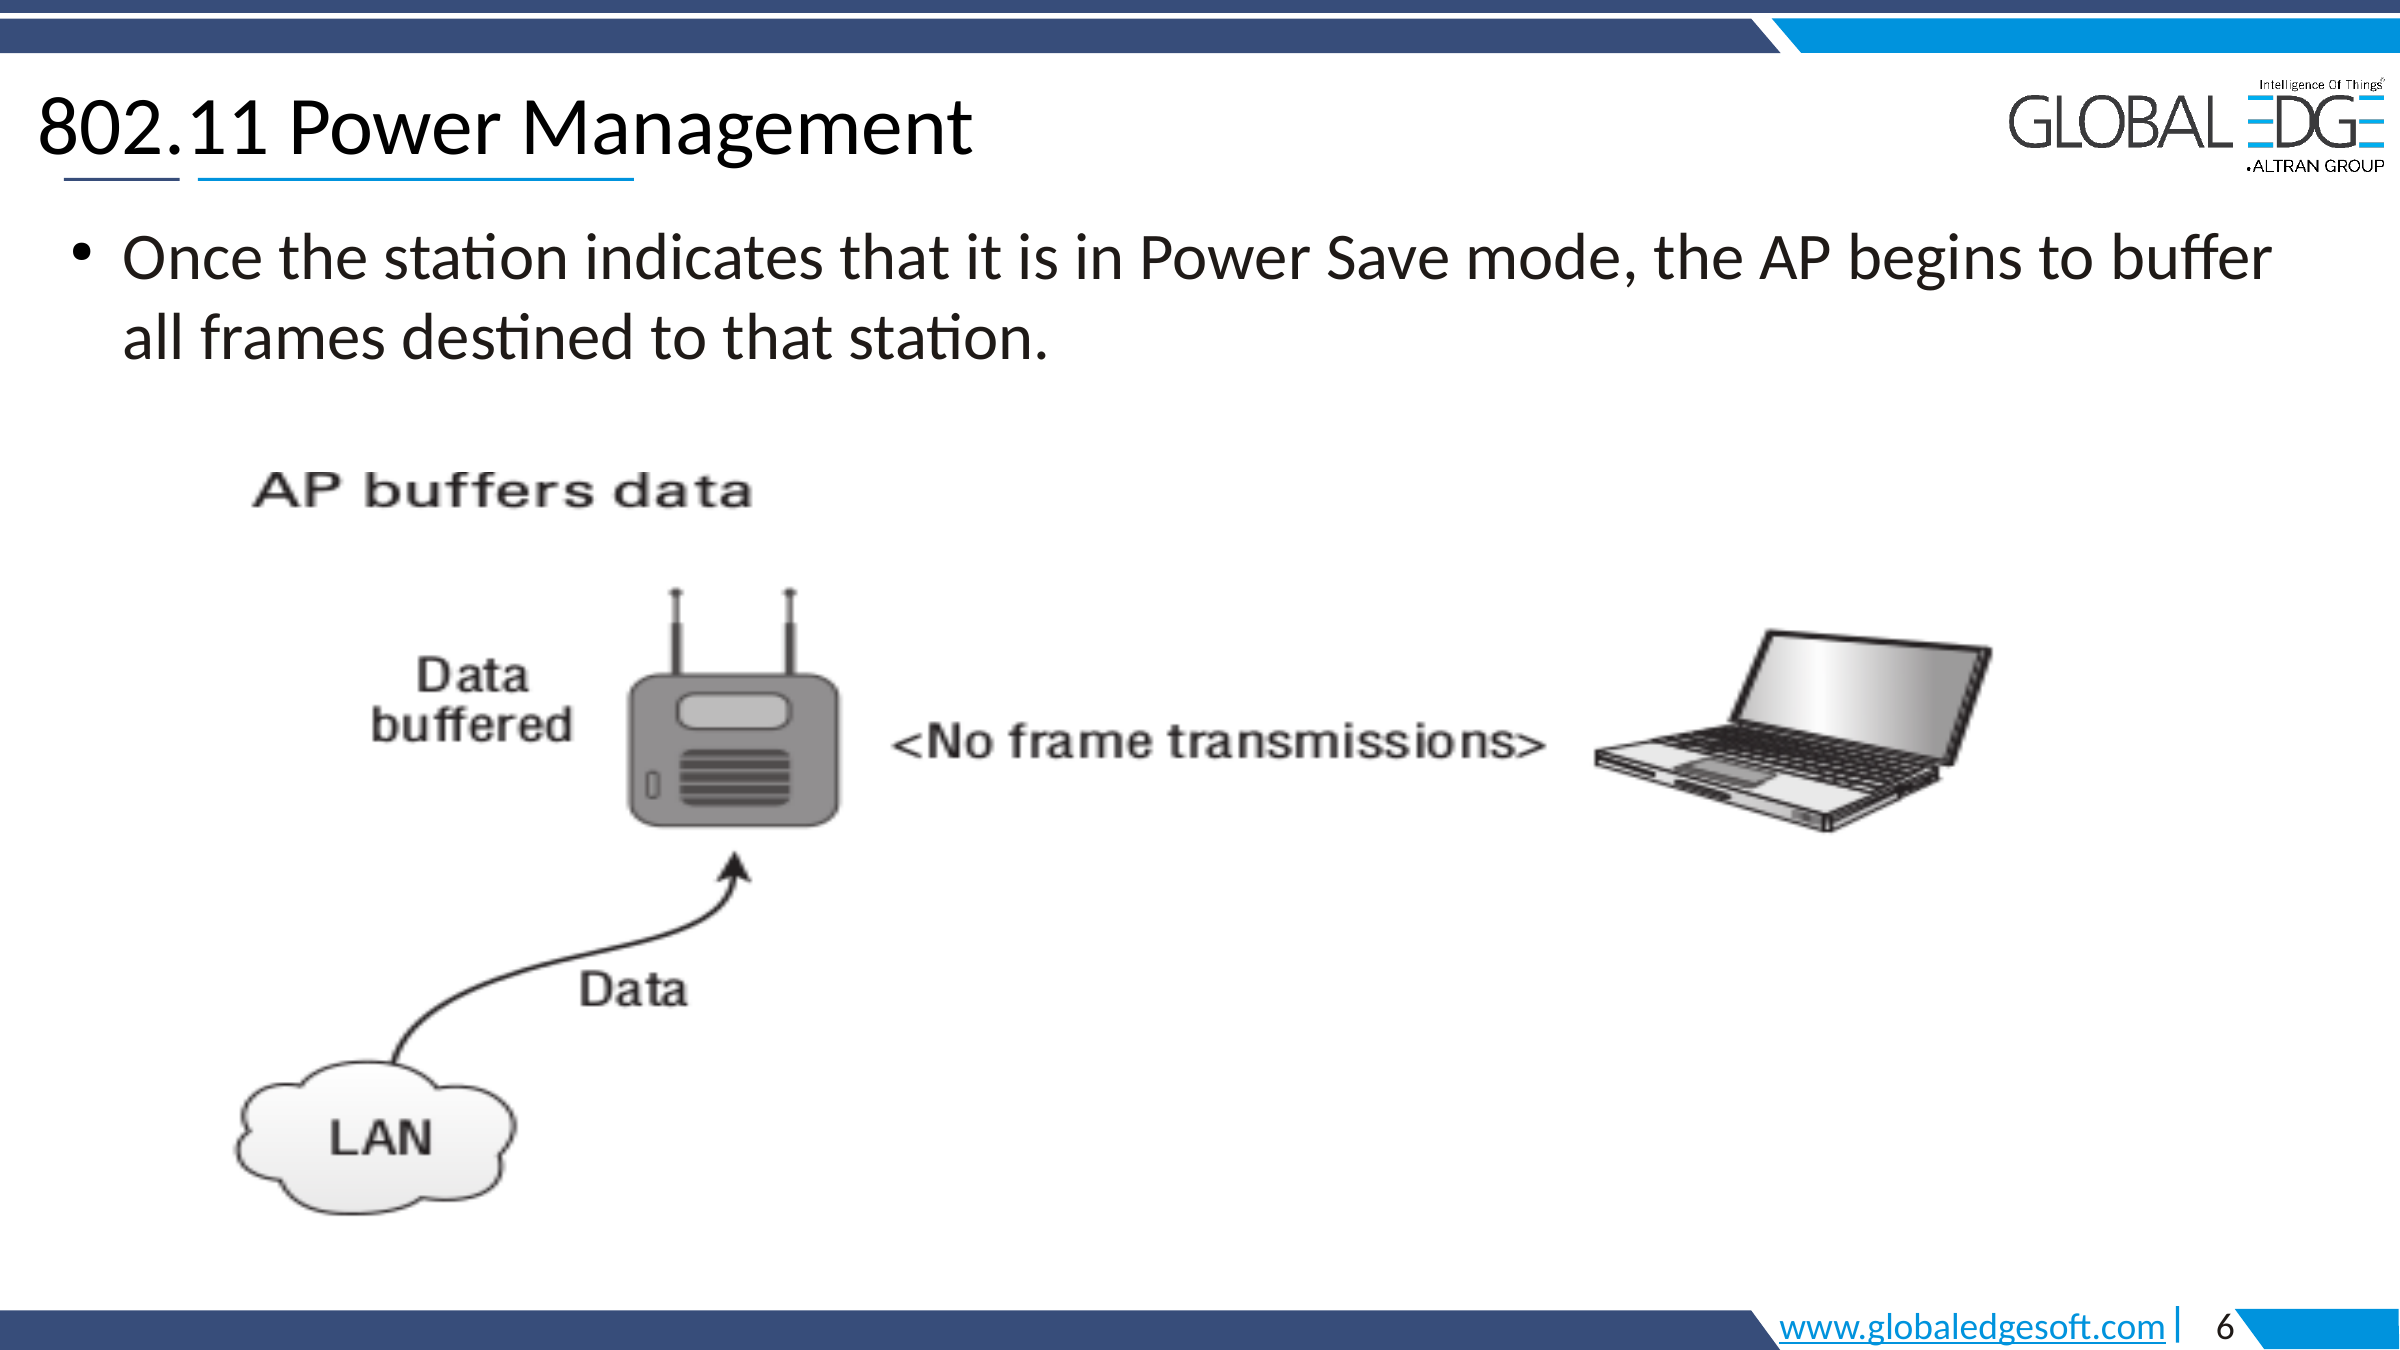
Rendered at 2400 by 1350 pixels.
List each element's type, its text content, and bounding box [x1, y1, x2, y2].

title 802.11 Power Management [26, 64, 1977, 178]
picture [2001, 67, 2392, 182]
picture [212, 472, 2103, 1241]
list Once the station indicates that it is in Power Save mode, the AP begins to buffer all frames destined to that station. [40, 207, 2358, 1288]
